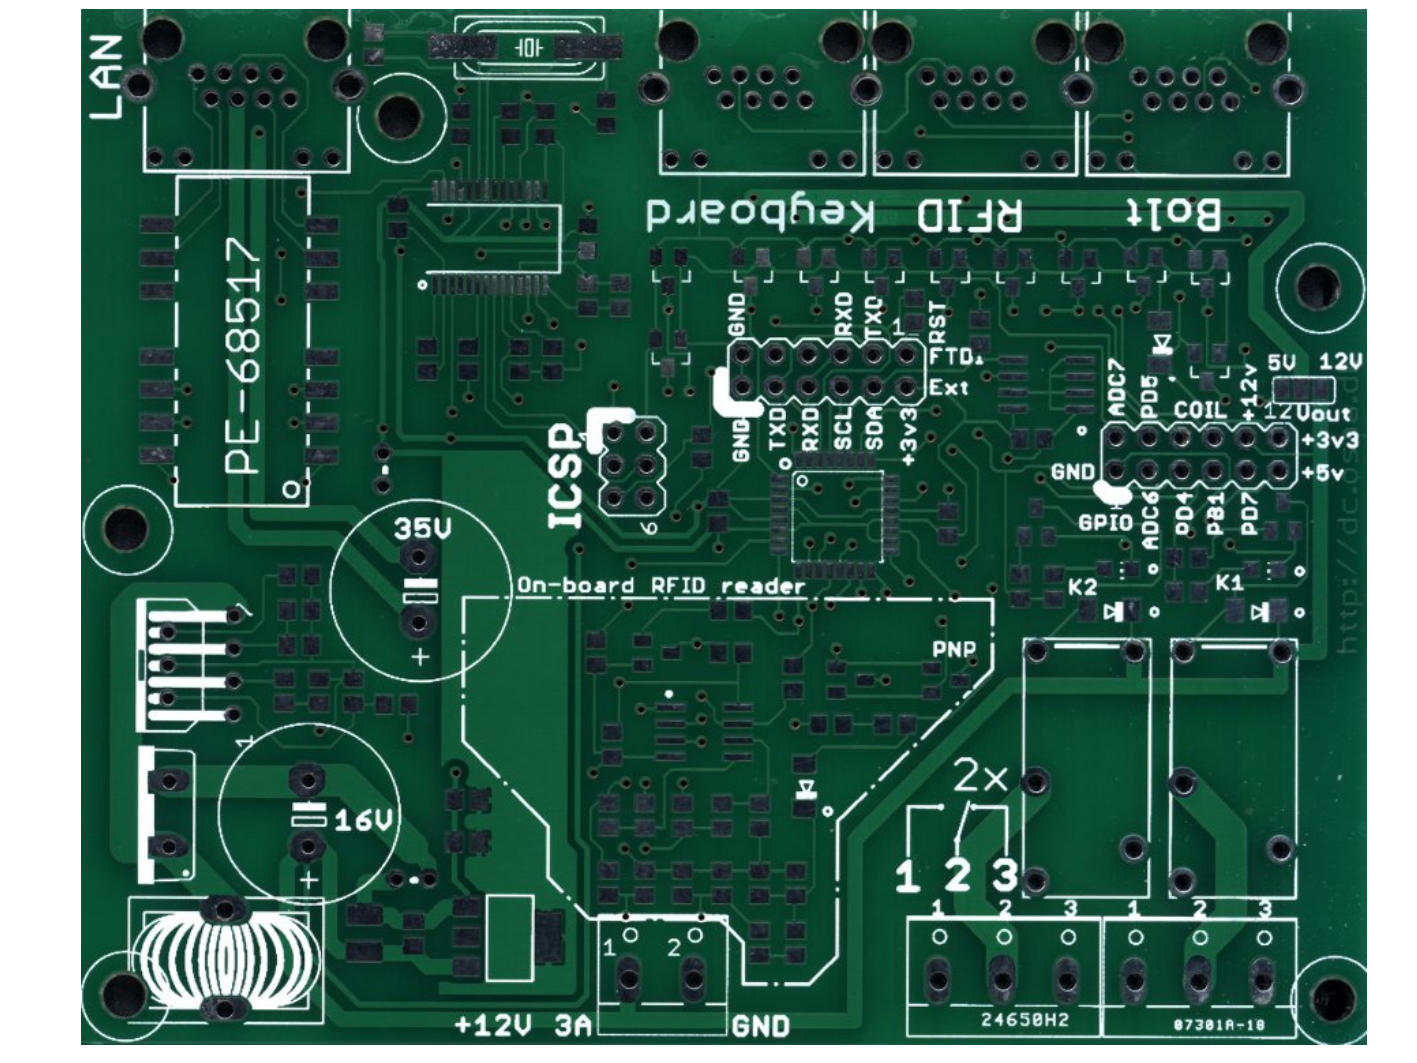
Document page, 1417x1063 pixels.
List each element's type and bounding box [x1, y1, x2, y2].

picture [81, 9, 1367, 1045]
